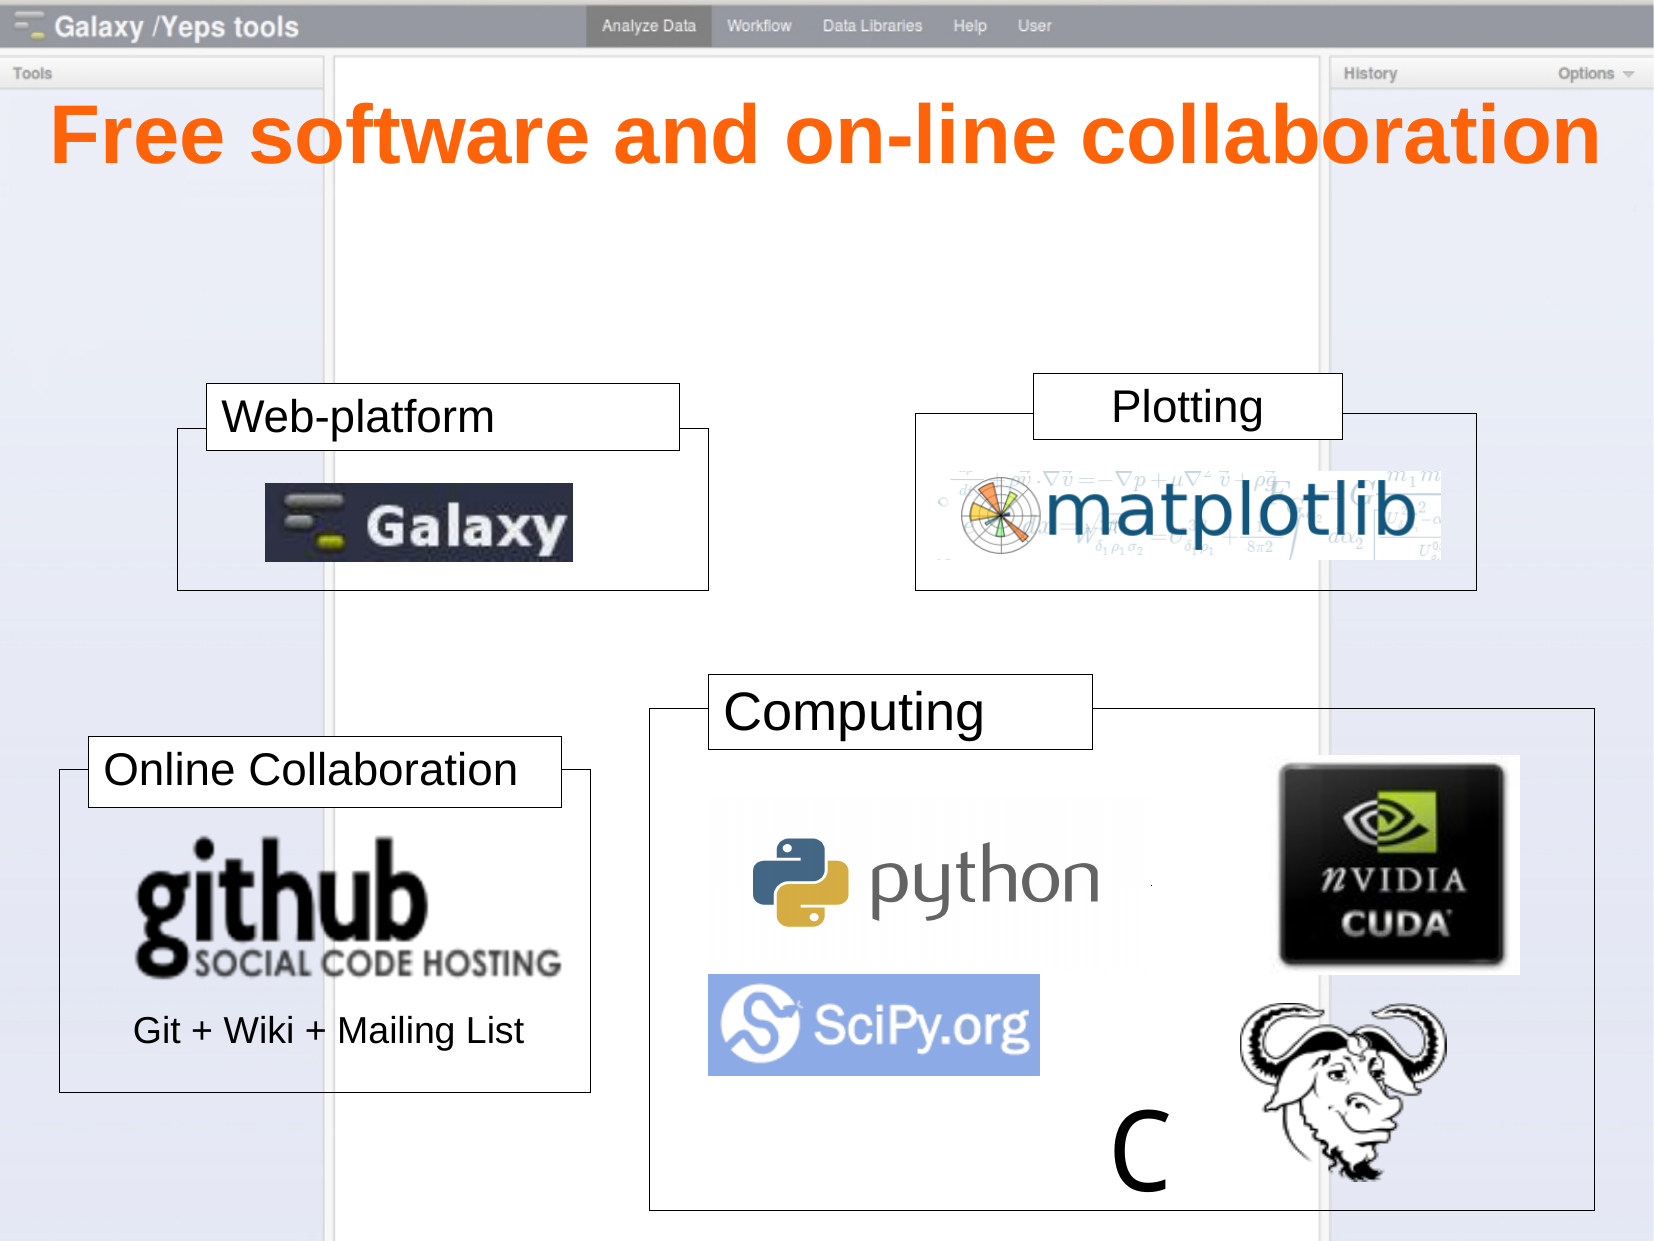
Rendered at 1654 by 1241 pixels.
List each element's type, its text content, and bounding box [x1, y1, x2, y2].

text_box Computing [708, 674, 1093, 742]
text_box Online Collaboration [88, 736, 562, 808]
text_box C [1092, 1063, 1182, 1194]
title Free software and on-line collaboration [0, 75, 1654, 194]
text_box Git + Wiki + Mailing List [118, 1001, 562, 1064]
picture [0, 194, 1654, 1241]
text_box Plotting [1033, 373, 1343, 431]
text_box Web-platform [206, 383, 680, 443]
picture [0, 0, 1654, 75]
